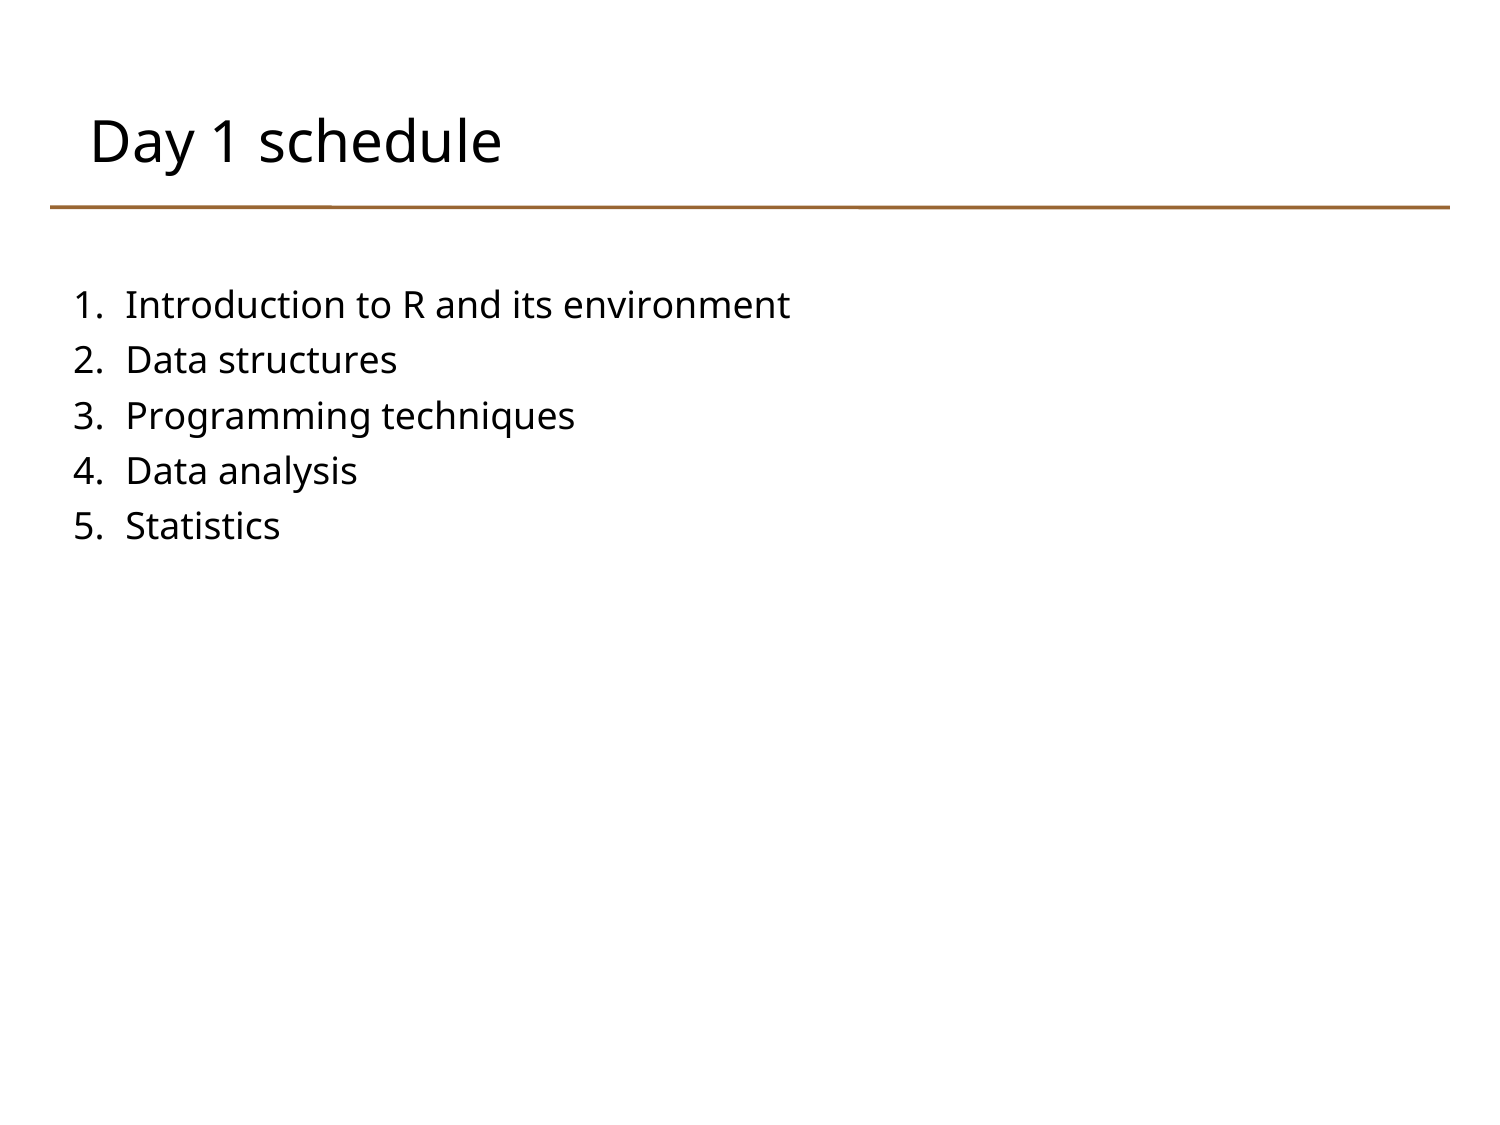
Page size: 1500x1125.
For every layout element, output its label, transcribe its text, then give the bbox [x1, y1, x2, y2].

text_box Day 1 schedule [75, 44, 1425, 233]
text_box Introduction to R and its environment Data structures Programming techniques Data analysis Statistics [73, 280, 1423, 1023]
